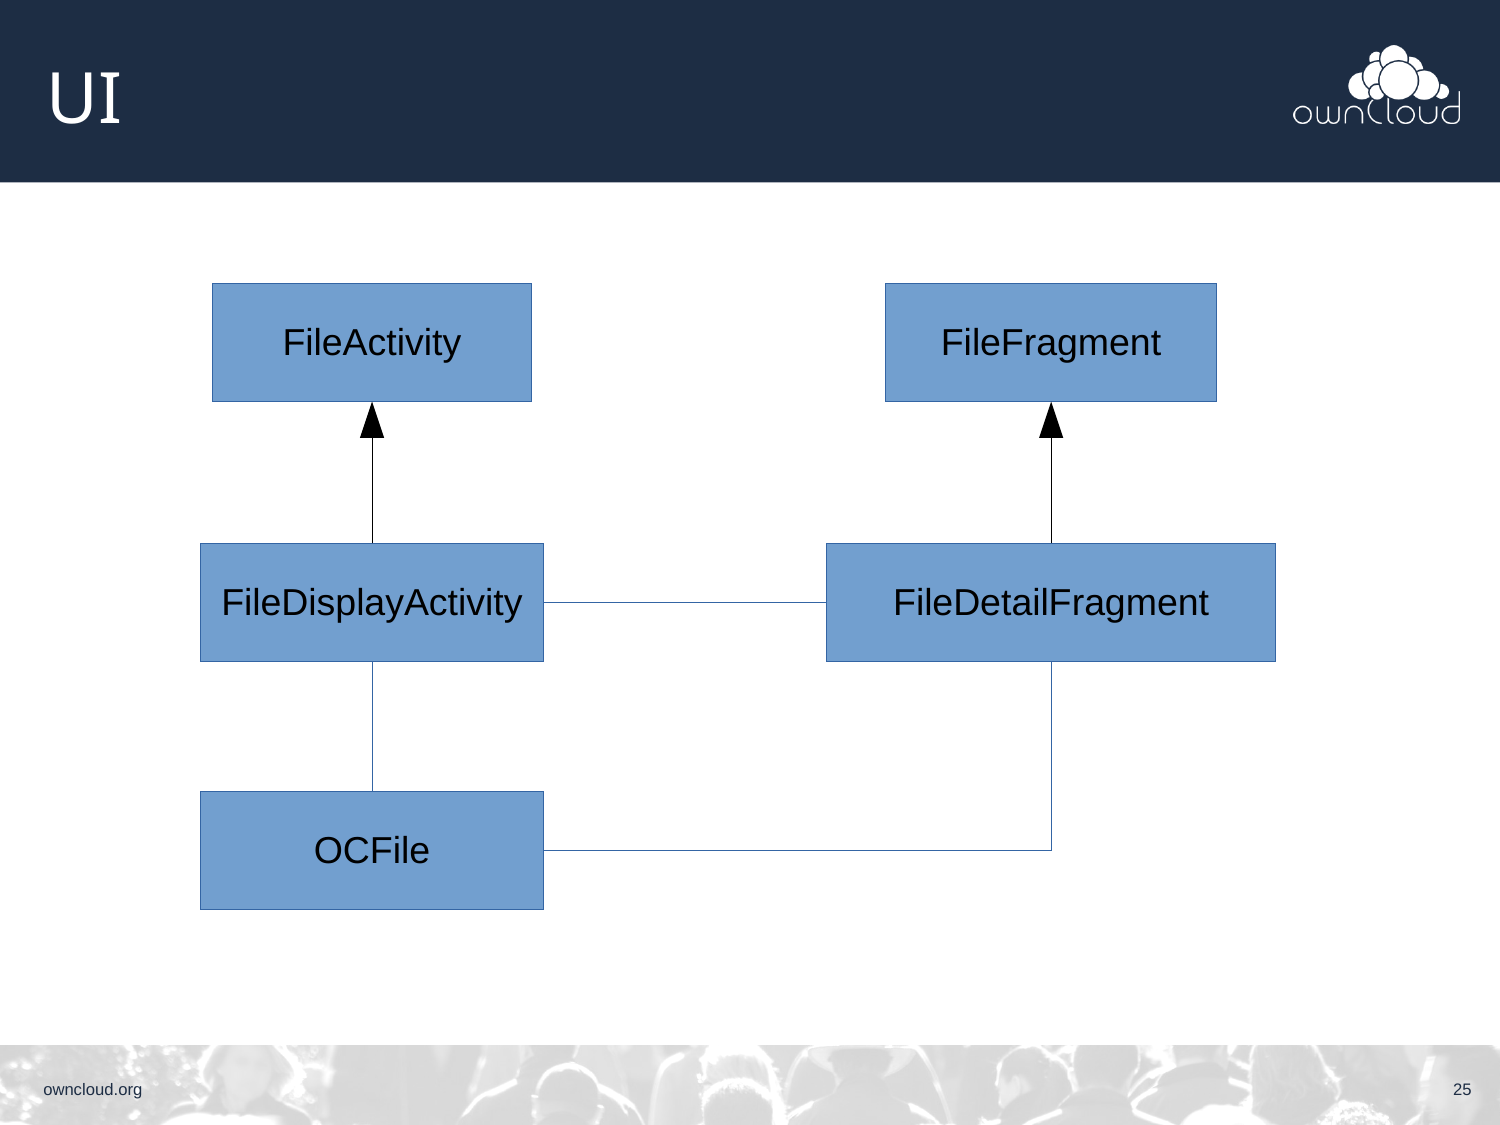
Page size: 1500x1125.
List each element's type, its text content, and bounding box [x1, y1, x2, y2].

text_box FileFragment [885, 283, 1217, 402]
text_box FileActivity [212, 283, 532, 402]
title UI [46, 5, 1258, 187]
text_box FileDetailFragment [826, 543, 1276, 662]
picture [1293, 45, 1460, 124]
picture [0, 1045, 1500, 1125]
text_box OCFile [200, 791, 544, 910]
text_box FileDisplayActivity [200, 543, 544, 662]
